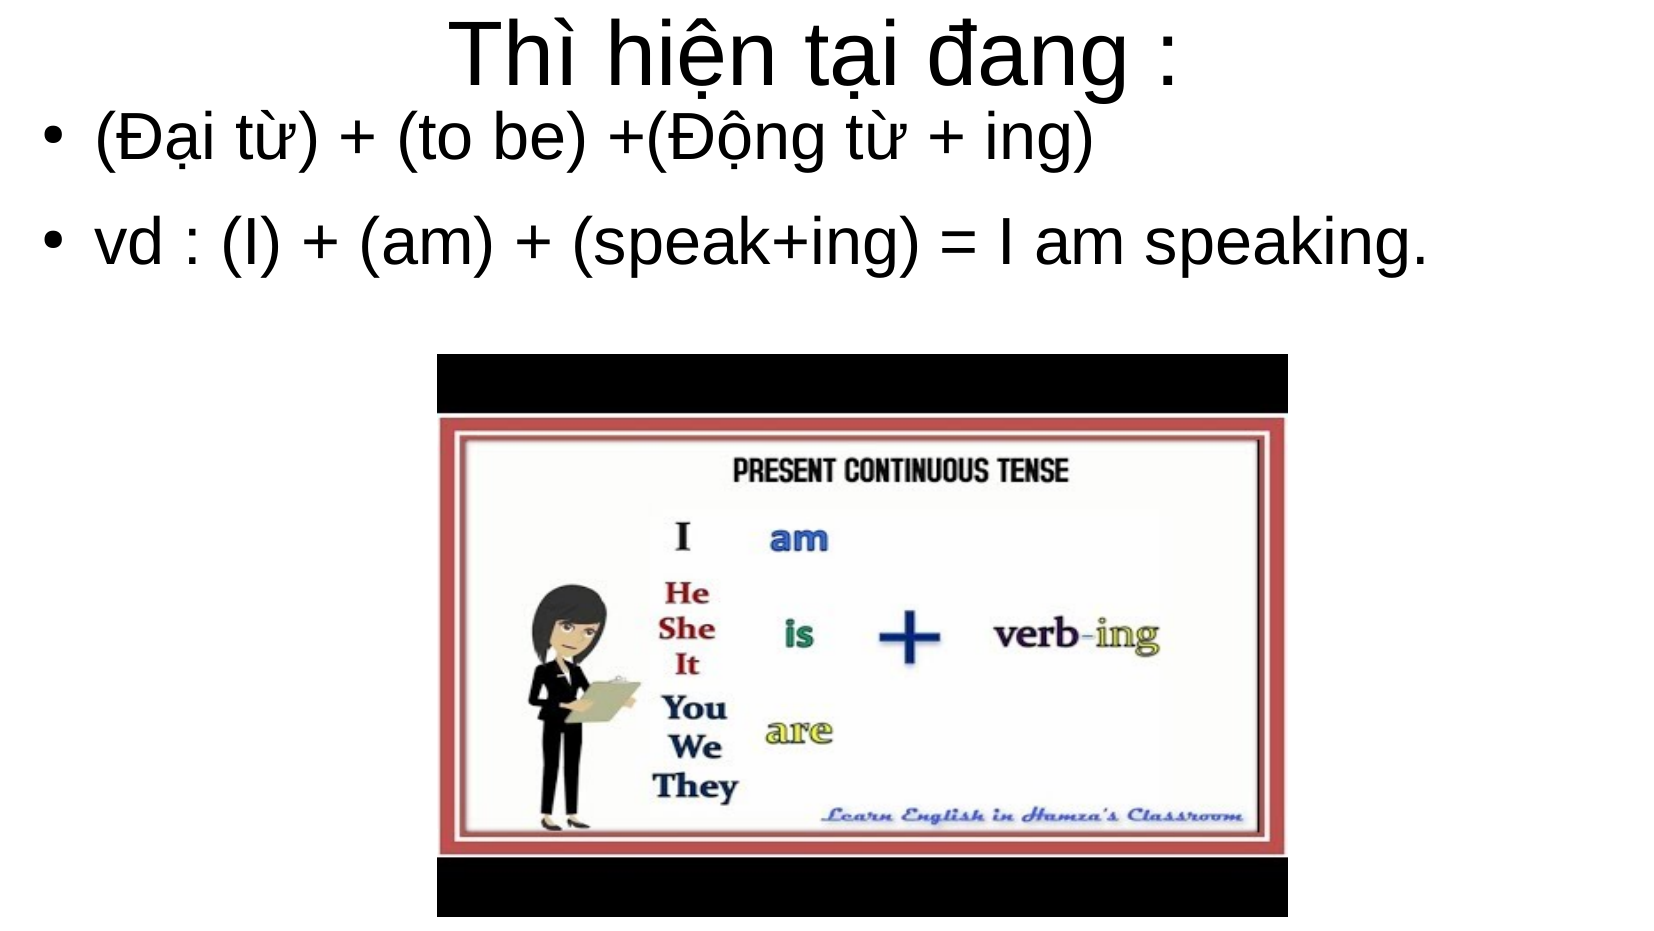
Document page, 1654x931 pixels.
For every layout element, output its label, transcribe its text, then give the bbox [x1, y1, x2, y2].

list (Đại từ) + (to be) +(Động từ + ing) vd : (I) + (am) + (speak+ing) = I am speaking. [23, 99, 1619, 378]
picture [437, 354, 1288, 917]
title Thì hiện tại đang : [70, 0, 1560, 99]
